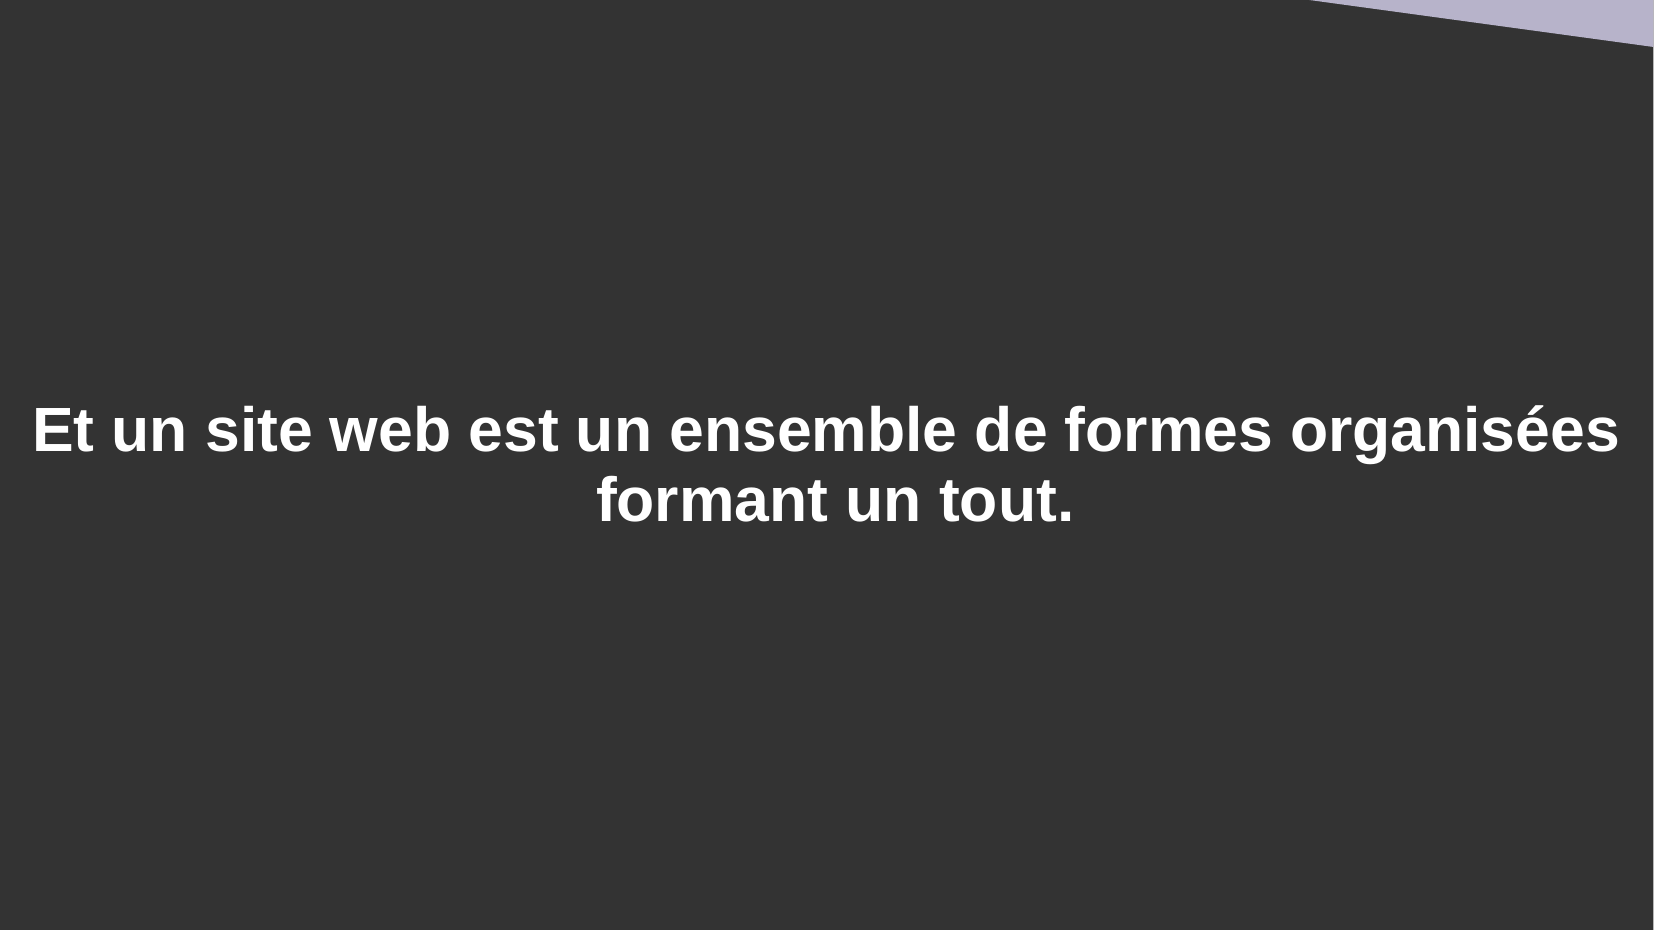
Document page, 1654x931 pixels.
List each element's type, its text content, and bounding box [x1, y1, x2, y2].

text_box [1309, 0, 1654, 48]
title Et un site web est un ensemble de formes organisées formant un tout. [31, 394, 1622, 536]
